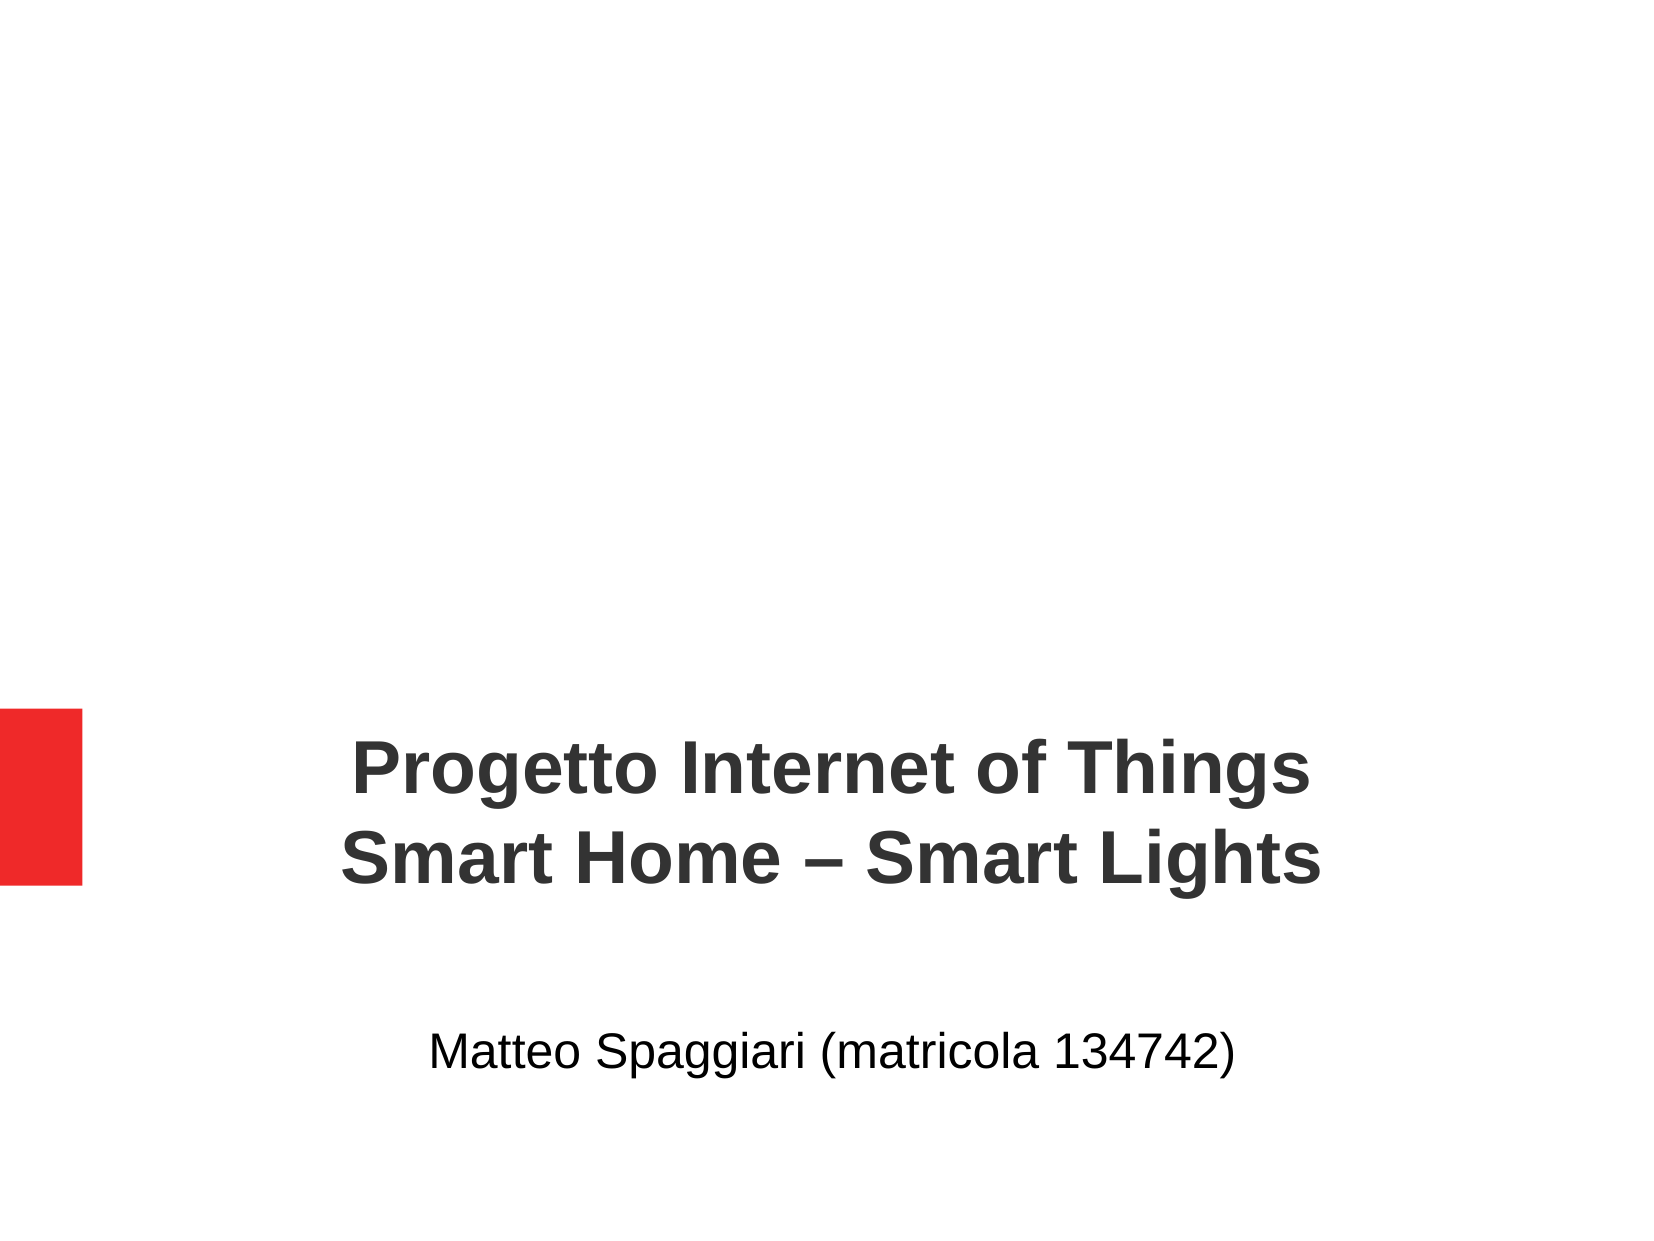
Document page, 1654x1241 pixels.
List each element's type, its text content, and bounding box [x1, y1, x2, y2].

text_box Progetto Internet of Things Smart Home – Smart Lights [129, 672, 1536, 945]
text_box Matteo Spaggiari (matricola 134742) [129, 968, 1536, 1130]
